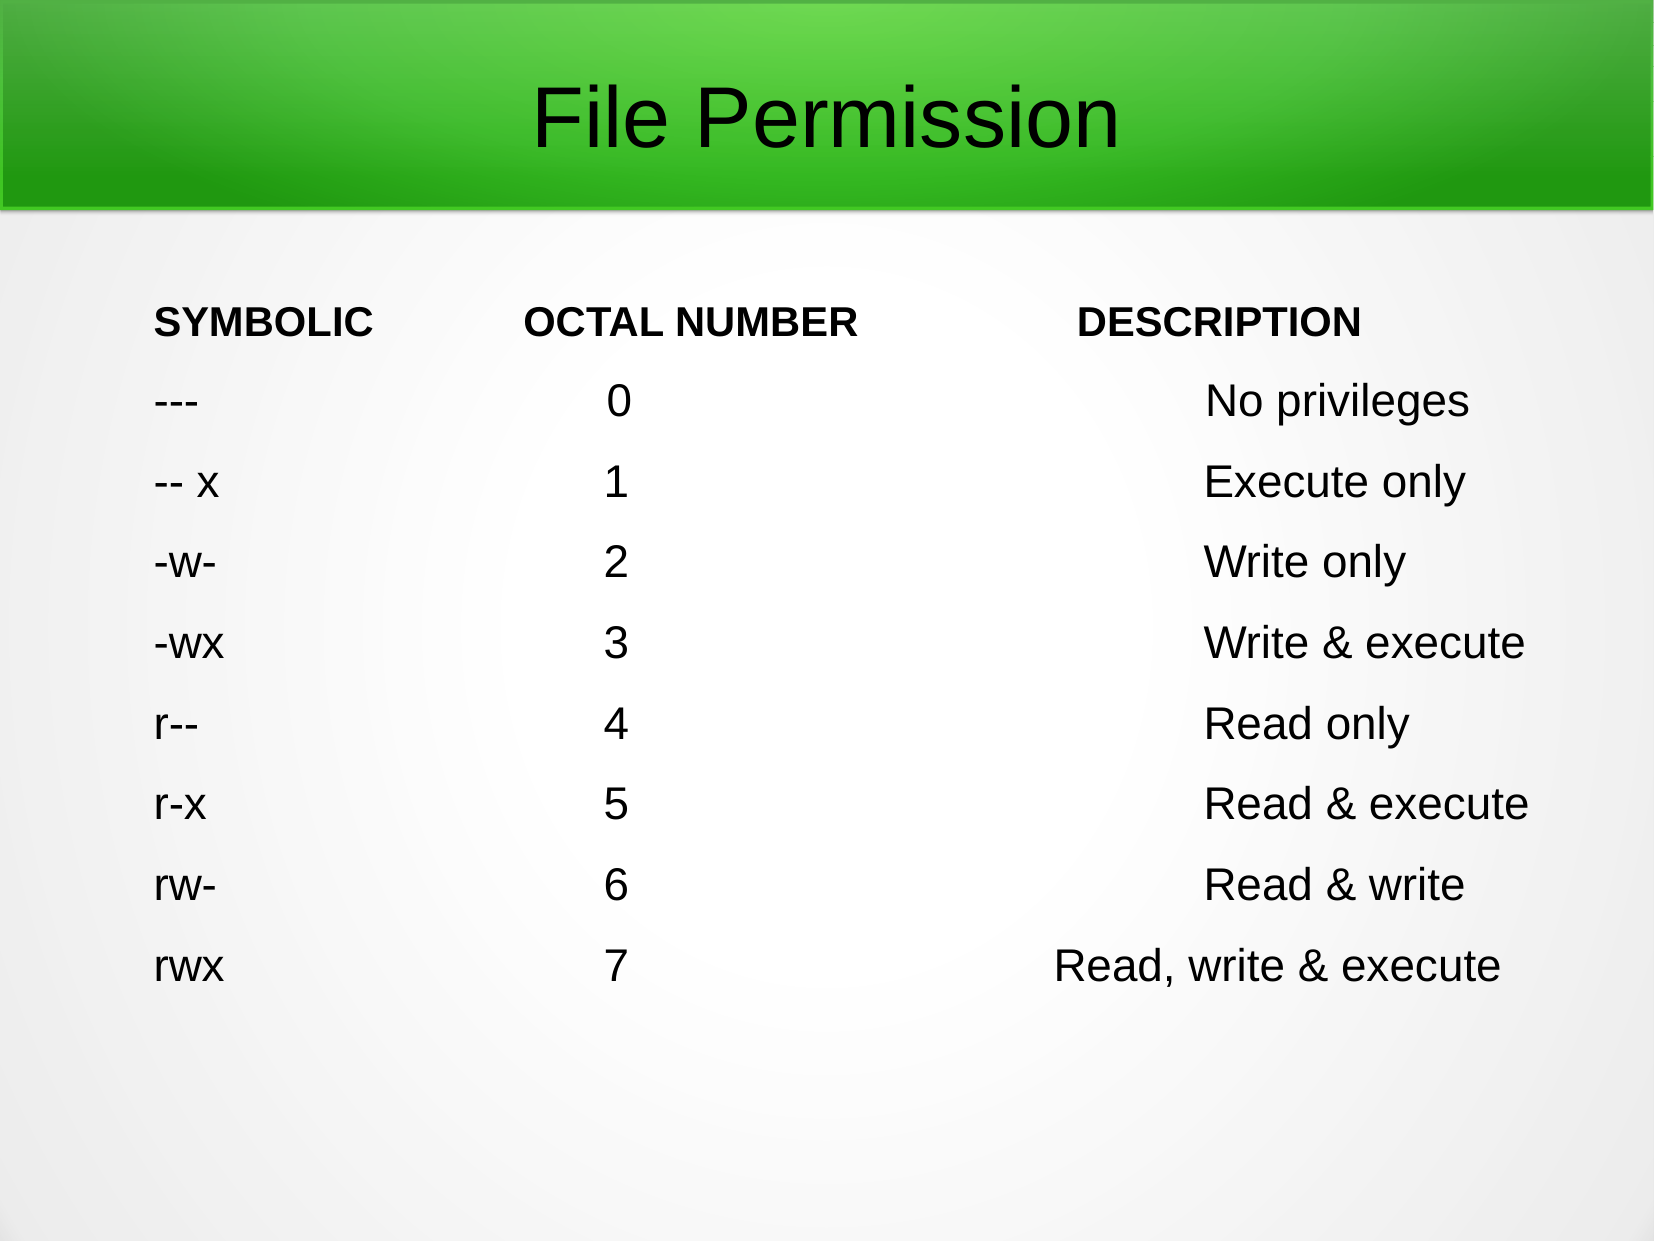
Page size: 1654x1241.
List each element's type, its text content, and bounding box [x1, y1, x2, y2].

title File Permission [82, 47, 1571, 189]
list SYMBOLIC OCTAL NUMBER DESCRIPTION --- 0 No privileges -- x 1 Execute only -w- 2 Write only -wx 3 Write & execute r-- 4 Read only r-x 5 Read & execute rw- 6 Read & write rwx 7 Read, write & execute [82, 299, 1571, 1019]
